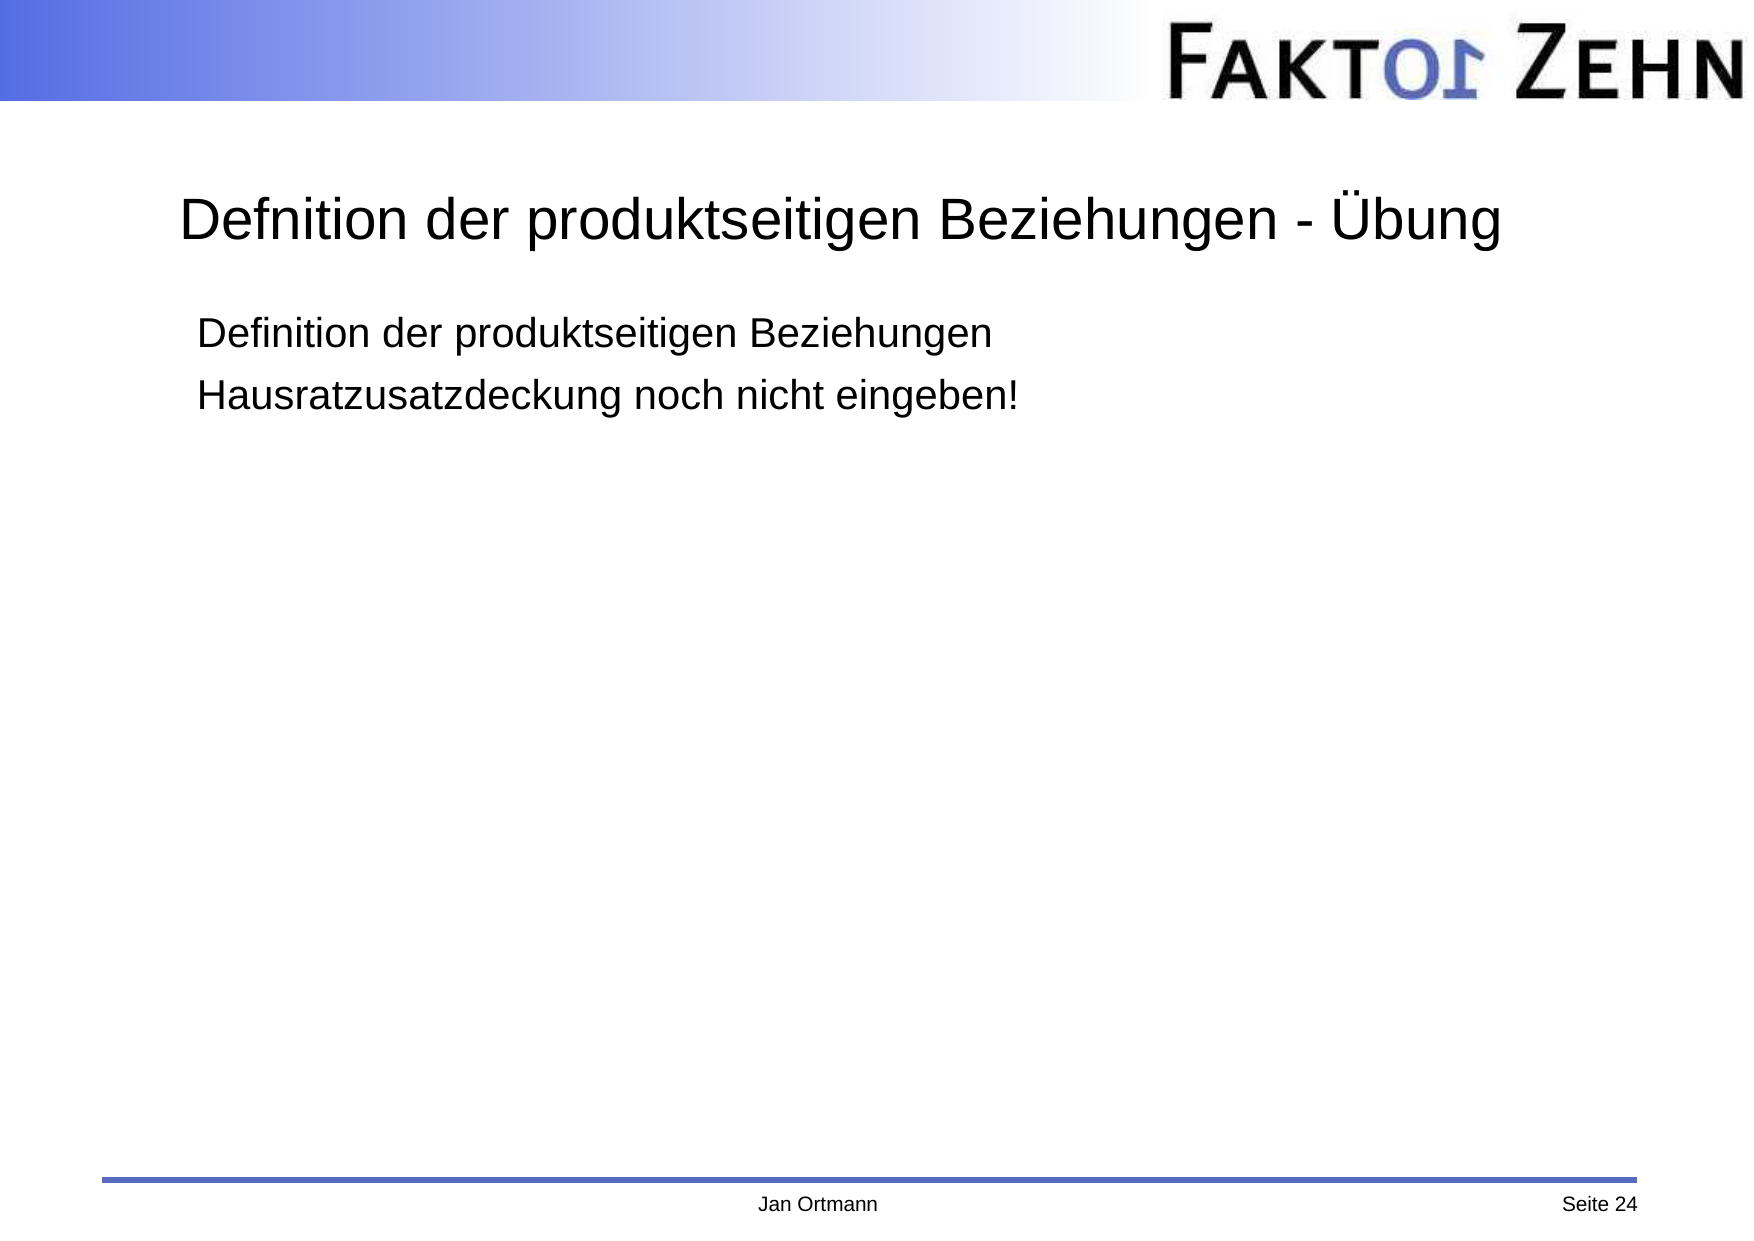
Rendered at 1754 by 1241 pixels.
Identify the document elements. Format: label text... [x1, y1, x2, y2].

list Definition der produktseitigen Beziehungen Hausratzusatzdeckung noch nicht eingeben! [179, 310, 1576, 1078]
title Defnition der produktseitigen Beziehungen - Übung [179, 142, 1576, 296]
picture [1162, 7, 1752, 100]
